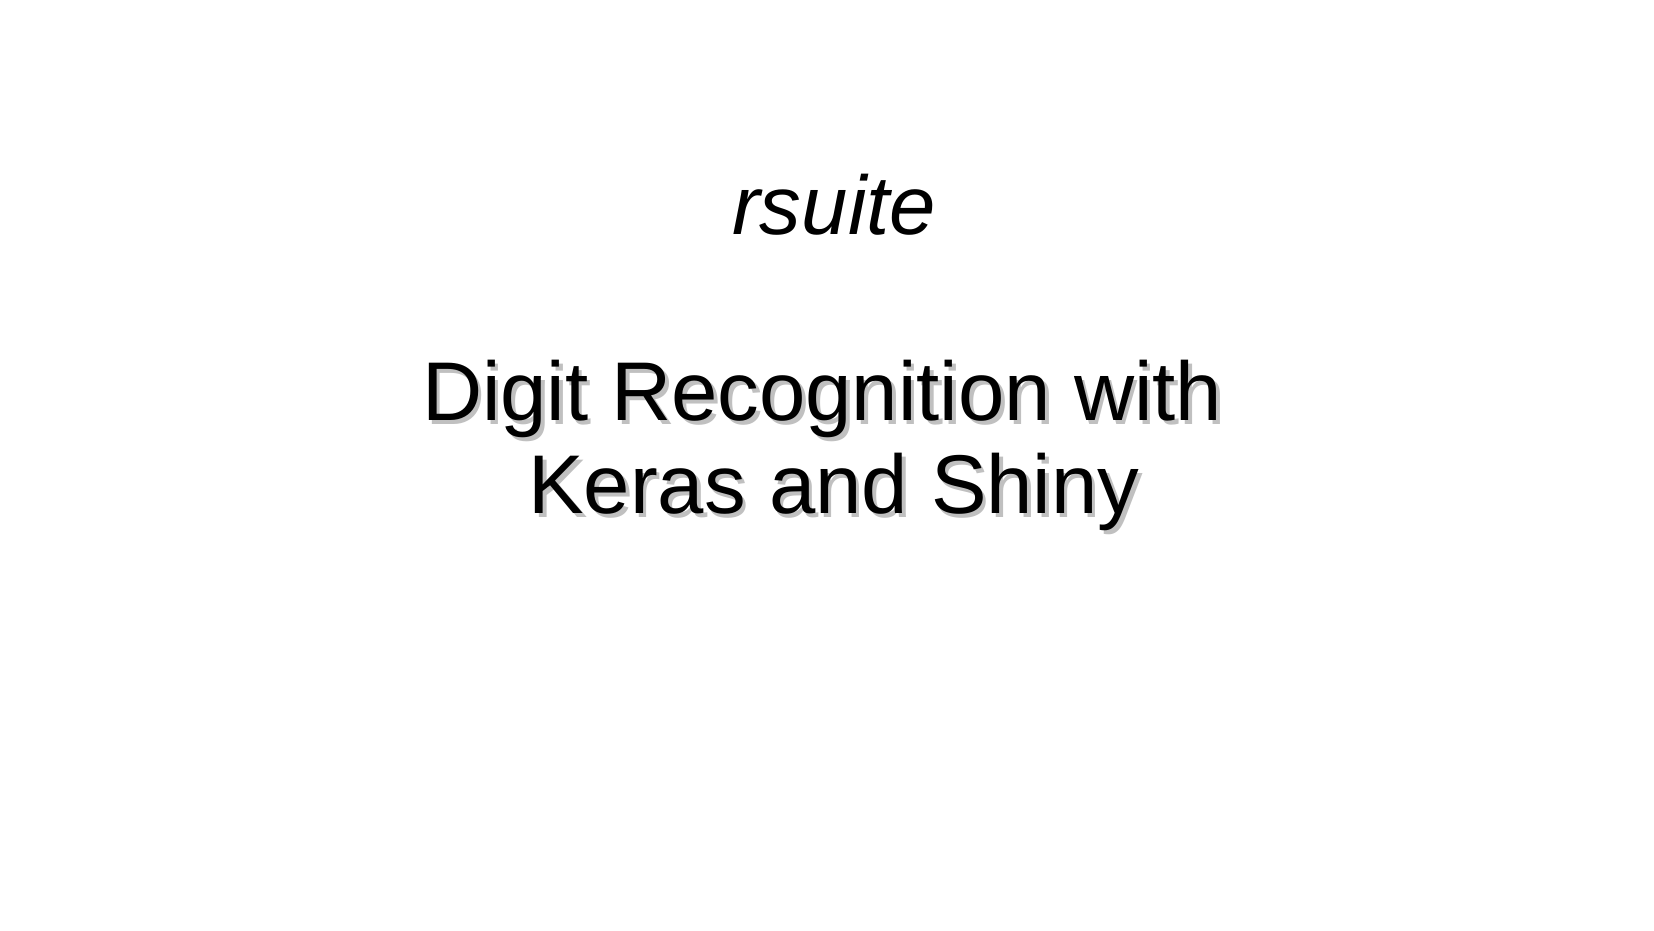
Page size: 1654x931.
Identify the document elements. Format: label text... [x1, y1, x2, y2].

subtitle rsuite Digit Recognition with Keras and Shiny [90, 60, 1579, 781]
